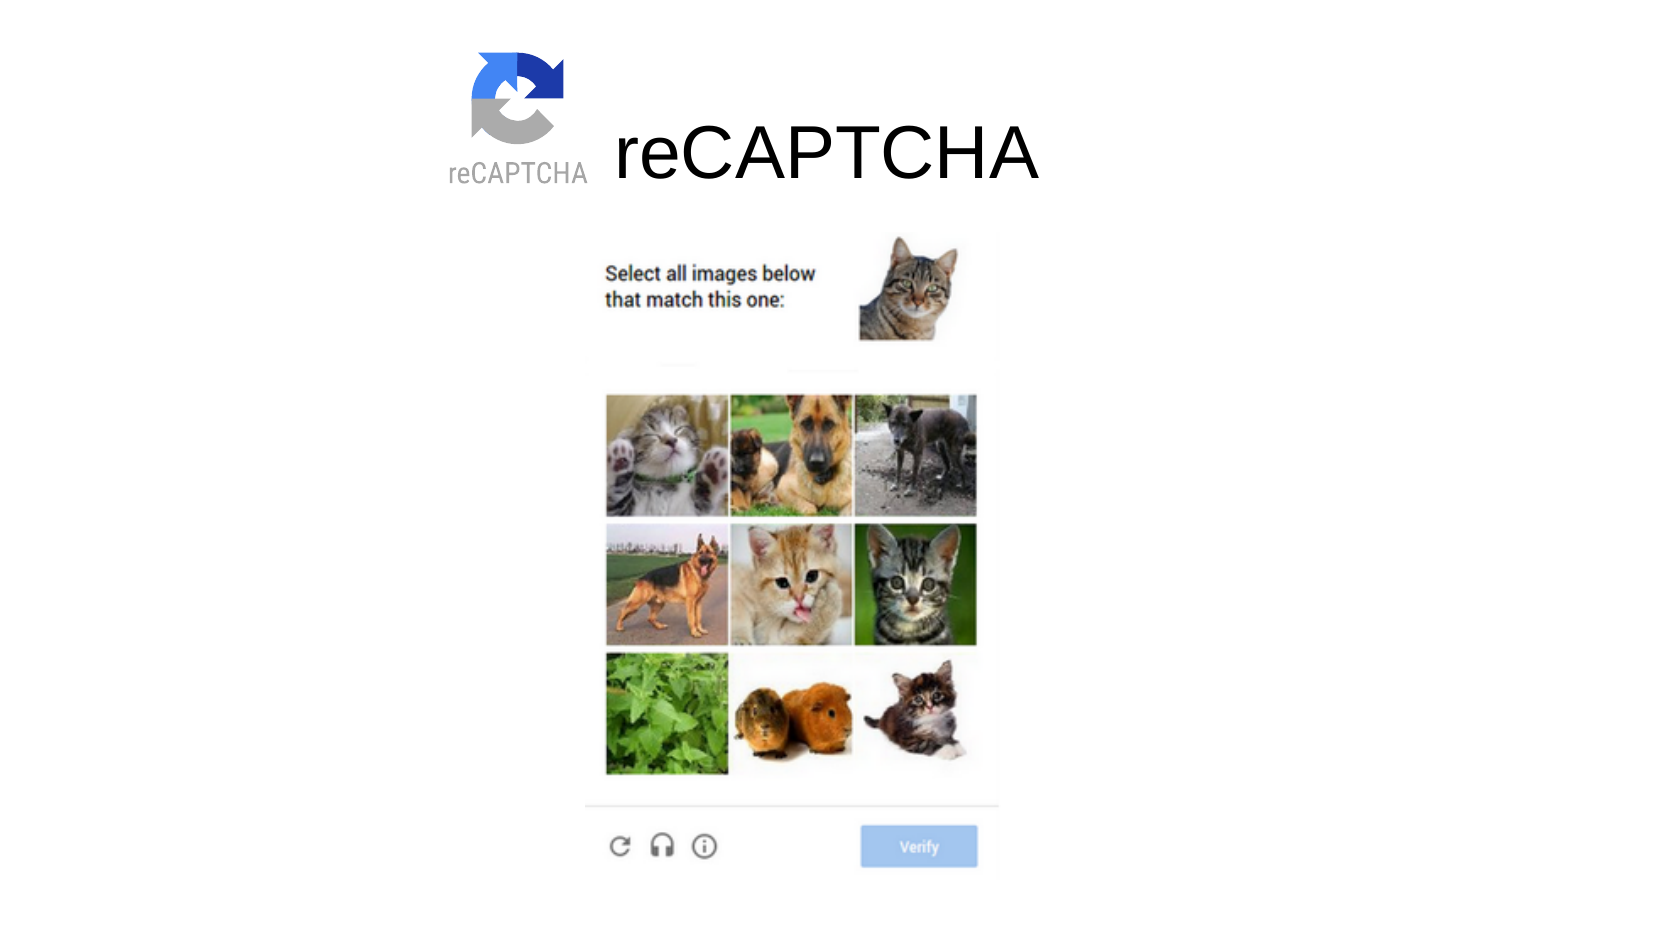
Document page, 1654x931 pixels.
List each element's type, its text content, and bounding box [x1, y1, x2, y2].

picture [435, 30, 601, 196]
title reCAPTCHA [82, 49, 1571, 257]
picture [585, 232, 1021, 886]
